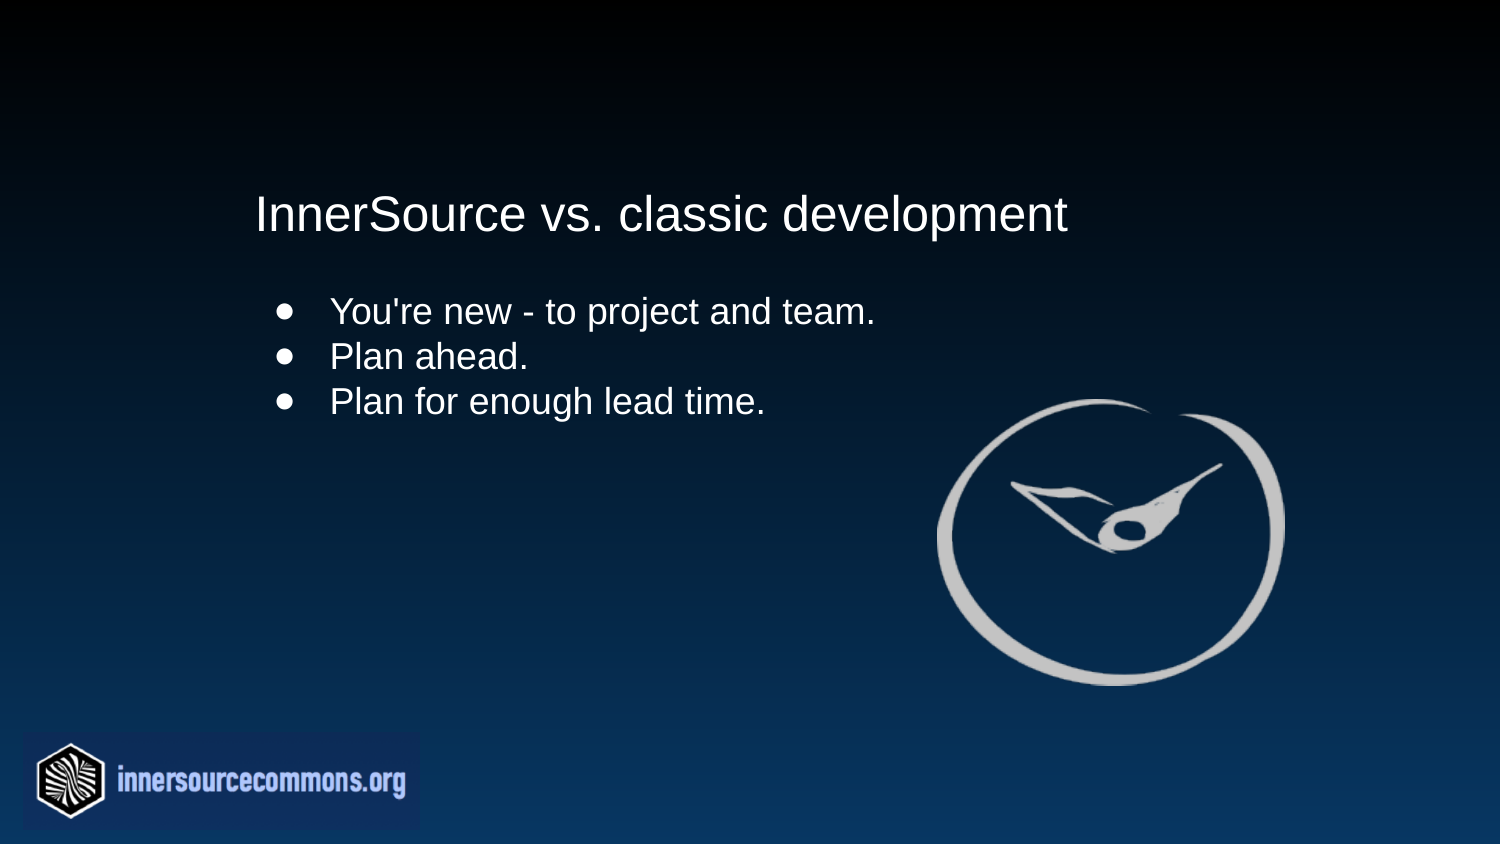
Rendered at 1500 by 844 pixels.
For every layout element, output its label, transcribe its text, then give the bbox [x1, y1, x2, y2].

picture [23, 732, 420, 830]
picture [937, 399, 1285, 686]
text_box InnerSource vs. classic development You're new - to project and team. Plan ahead. Plan for enough lead time. [239, 166, 1154, 274]
